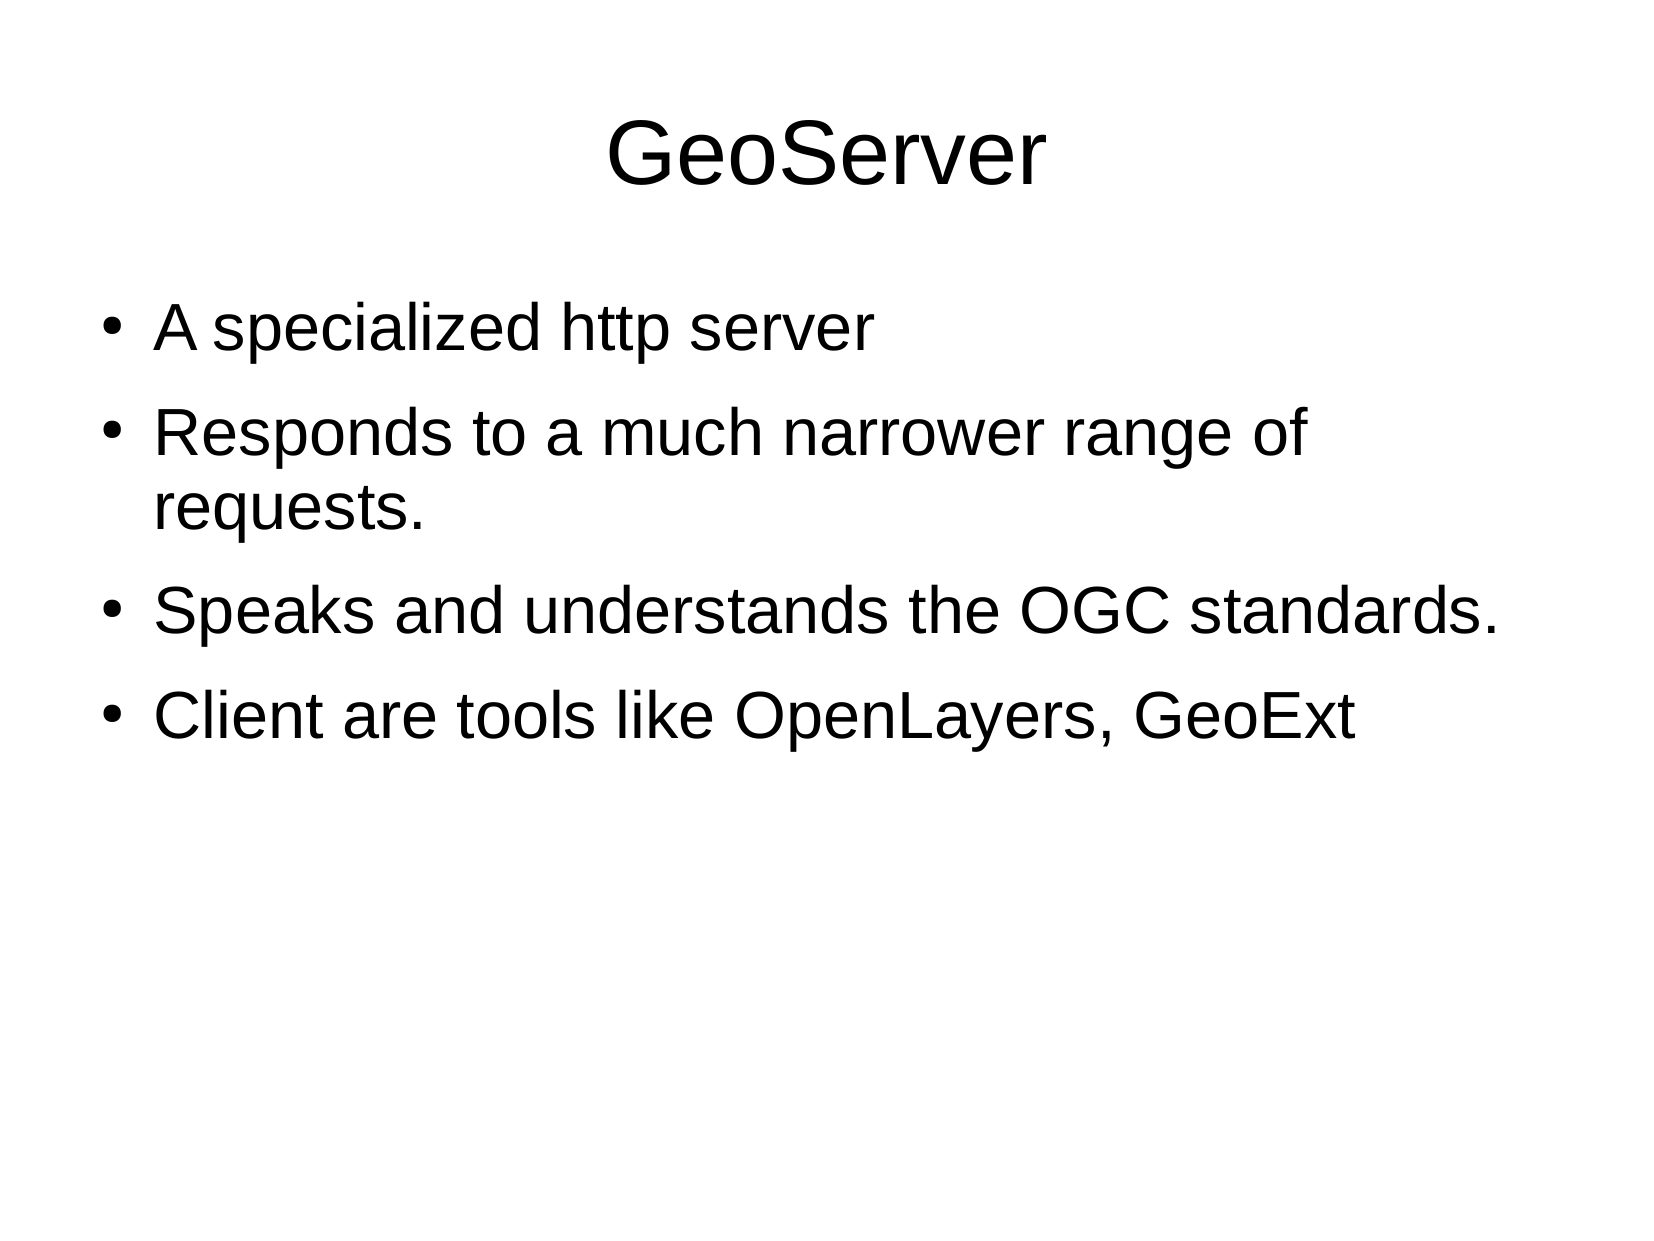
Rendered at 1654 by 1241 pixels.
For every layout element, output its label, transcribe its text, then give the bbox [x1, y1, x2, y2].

title GeoServer [82, 49, 1571, 257]
list A specialized http server Responds to a much narrower range of requests. Speaks and understands the OGC standards. Client are tools like OpenLayers, GeoExt [82, 290, 1538, 1010]
